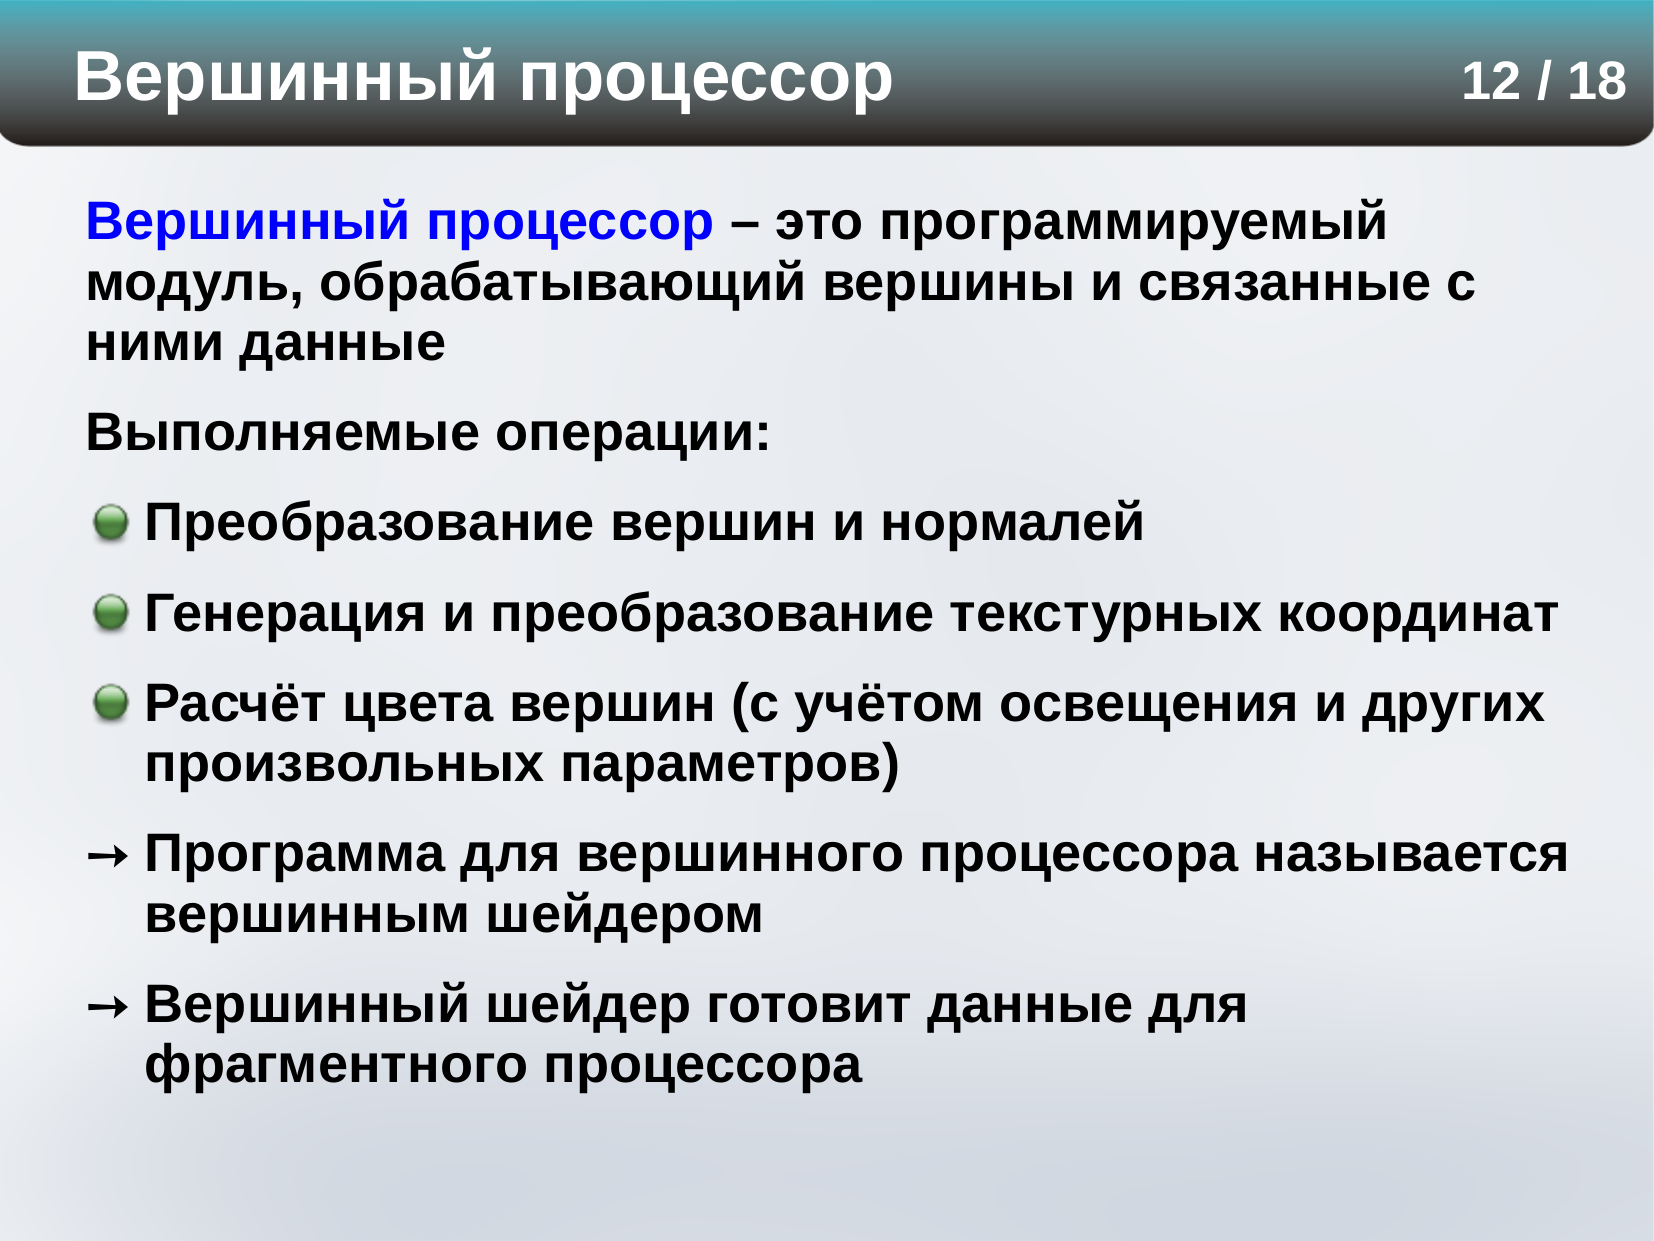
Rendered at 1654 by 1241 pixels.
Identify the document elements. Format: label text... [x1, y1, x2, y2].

text_box <номер> / 18 [1446, 42, 1654, 179]
text_box Вершинный процессор [59, 29, 1418, 124]
picture [0, 0, 1654, 1241]
text_box Вершинный процессор – это программируемый модуль, обрабатывающий вершины и связанные с ними данные Выполняемые операции: Преобразование вершин и нормалей Генерация и преобразование текстурных координат Расчёт цвета вершин (с учётом освещения и других произвольных параметров) Программа для вершинного процессора называется вершинным шейдером Вершинный шейдер готовит данные для фрагментного процессора [70, 183, 1595, 1102]
